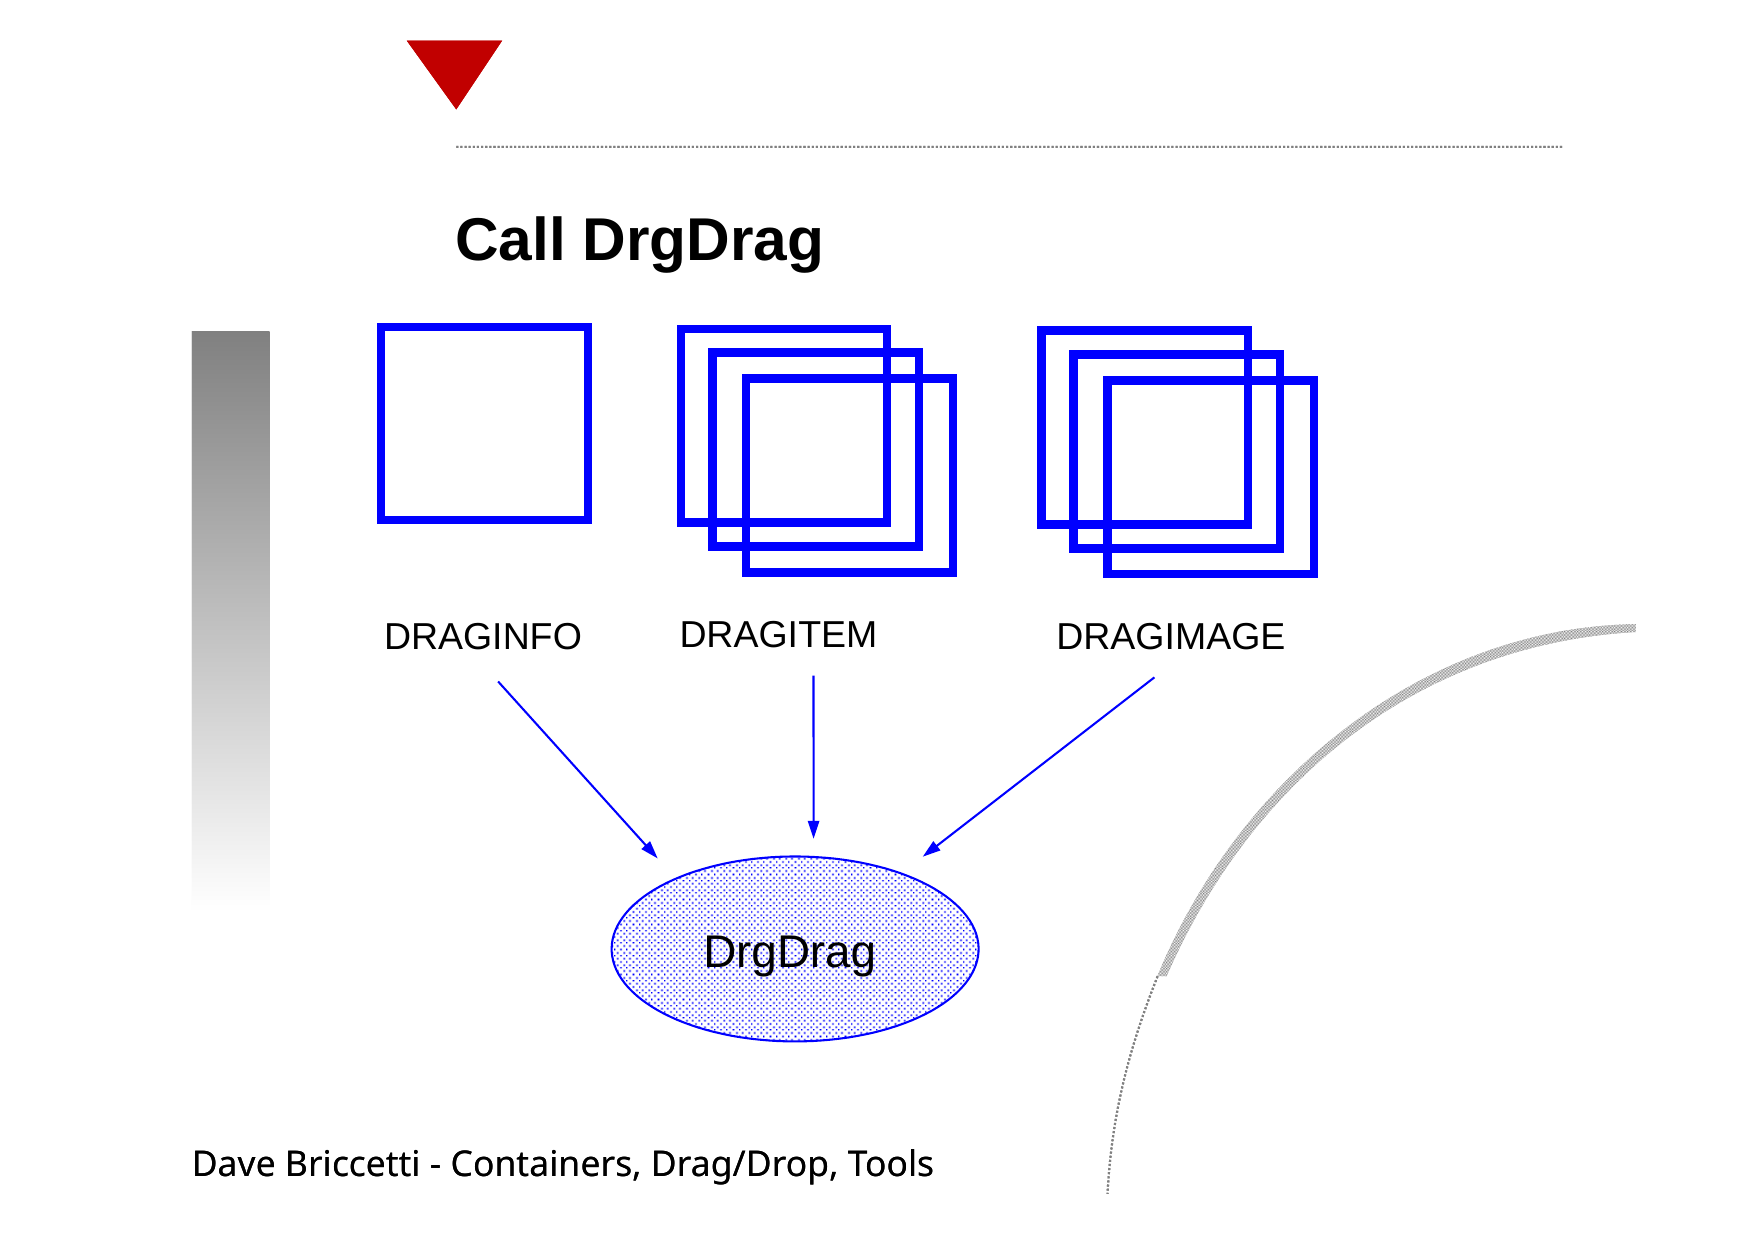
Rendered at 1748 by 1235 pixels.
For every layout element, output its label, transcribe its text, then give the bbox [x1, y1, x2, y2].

text_box DRAGIMAGE [1056, 611, 1332, 670]
text_box [611, 856, 979, 1042]
text_box Call DrgDrag [455, 196, 1568, 277]
text_box DRAGITEM [679, 610, 955, 672]
text_box [192, 332, 269, 911]
text_box [406, 40, 503, 110]
text_box DrgDrag [703, 922, 941, 986]
text_box DRAGINFO [384, 611, 588, 662]
text_box [1157, 624, 1636, 977]
text_box Dave Briccetti - Containers, Drag/Drop, Tools [191, 1141, 1505, 1210]
